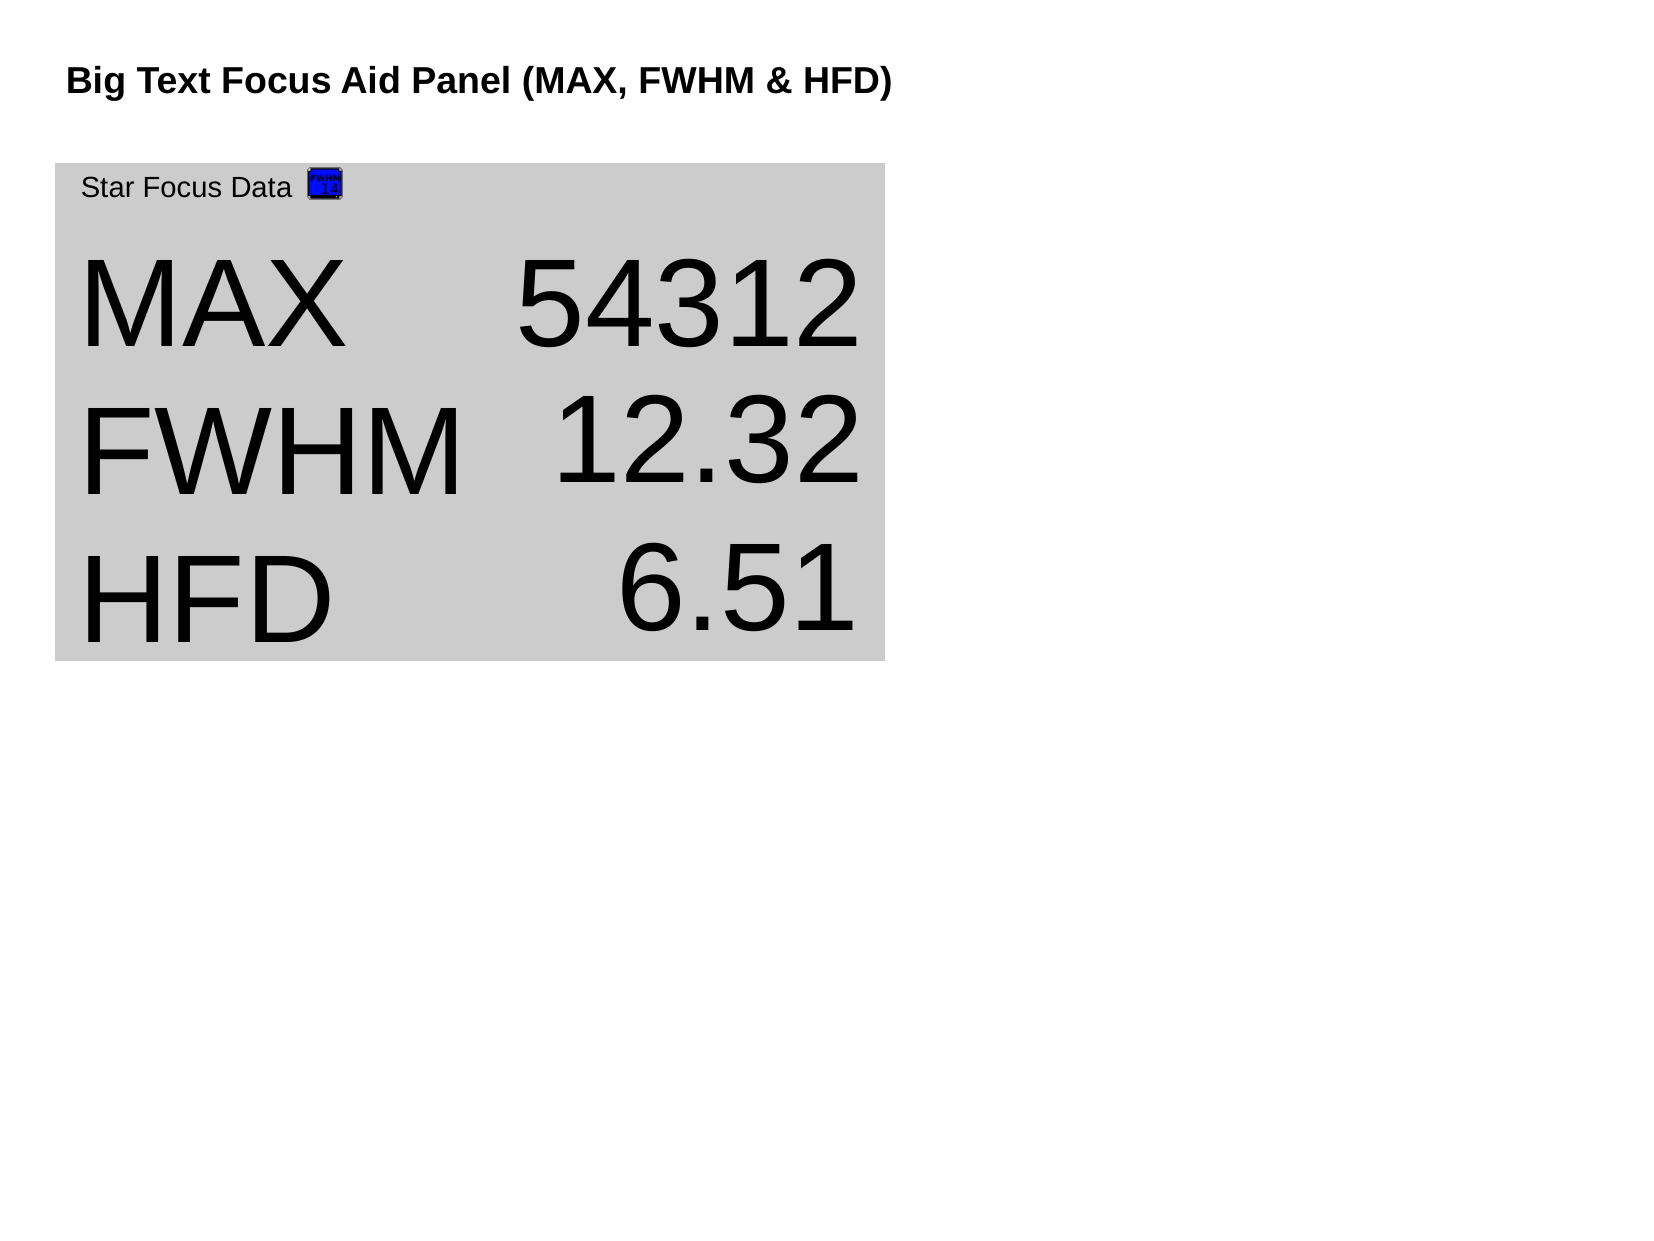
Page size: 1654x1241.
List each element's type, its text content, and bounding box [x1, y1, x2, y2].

text_box 6.51 [601, 509, 875, 642]
text_box MAX [63, 226, 365, 359]
text_box Star Focus Data [66, 163, 336, 206]
text_box 12.32 [536, 361, 879, 495]
text_box HFD [63, 521, 351, 654]
text_box Big Text Focus Aid Panel (MAX, FWHM & HFD) [51, 51, 1021, 106]
text_box 54312 [500, 226, 878, 359]
picture [307, 165, 344, 203]
text_box FWHM [63, 373, 483, 506]
text_box [55, 163, 885, 661]
